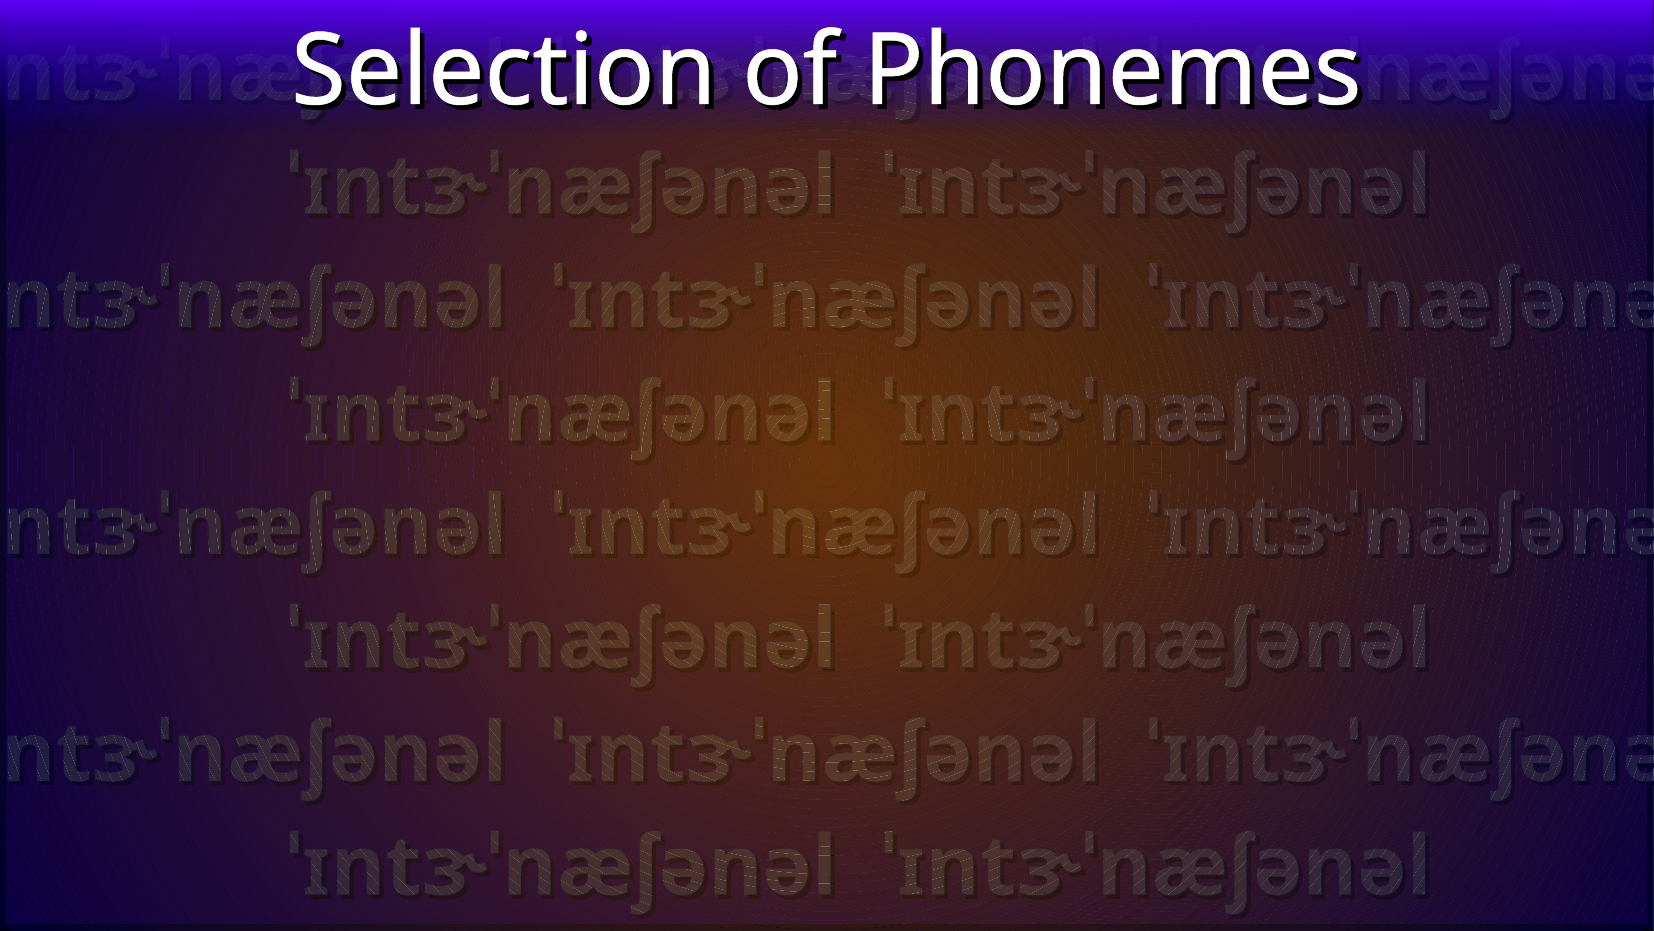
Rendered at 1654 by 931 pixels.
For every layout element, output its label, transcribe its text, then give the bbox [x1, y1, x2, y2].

title Selection of Phonemes [0, 0, 1654, 130]
